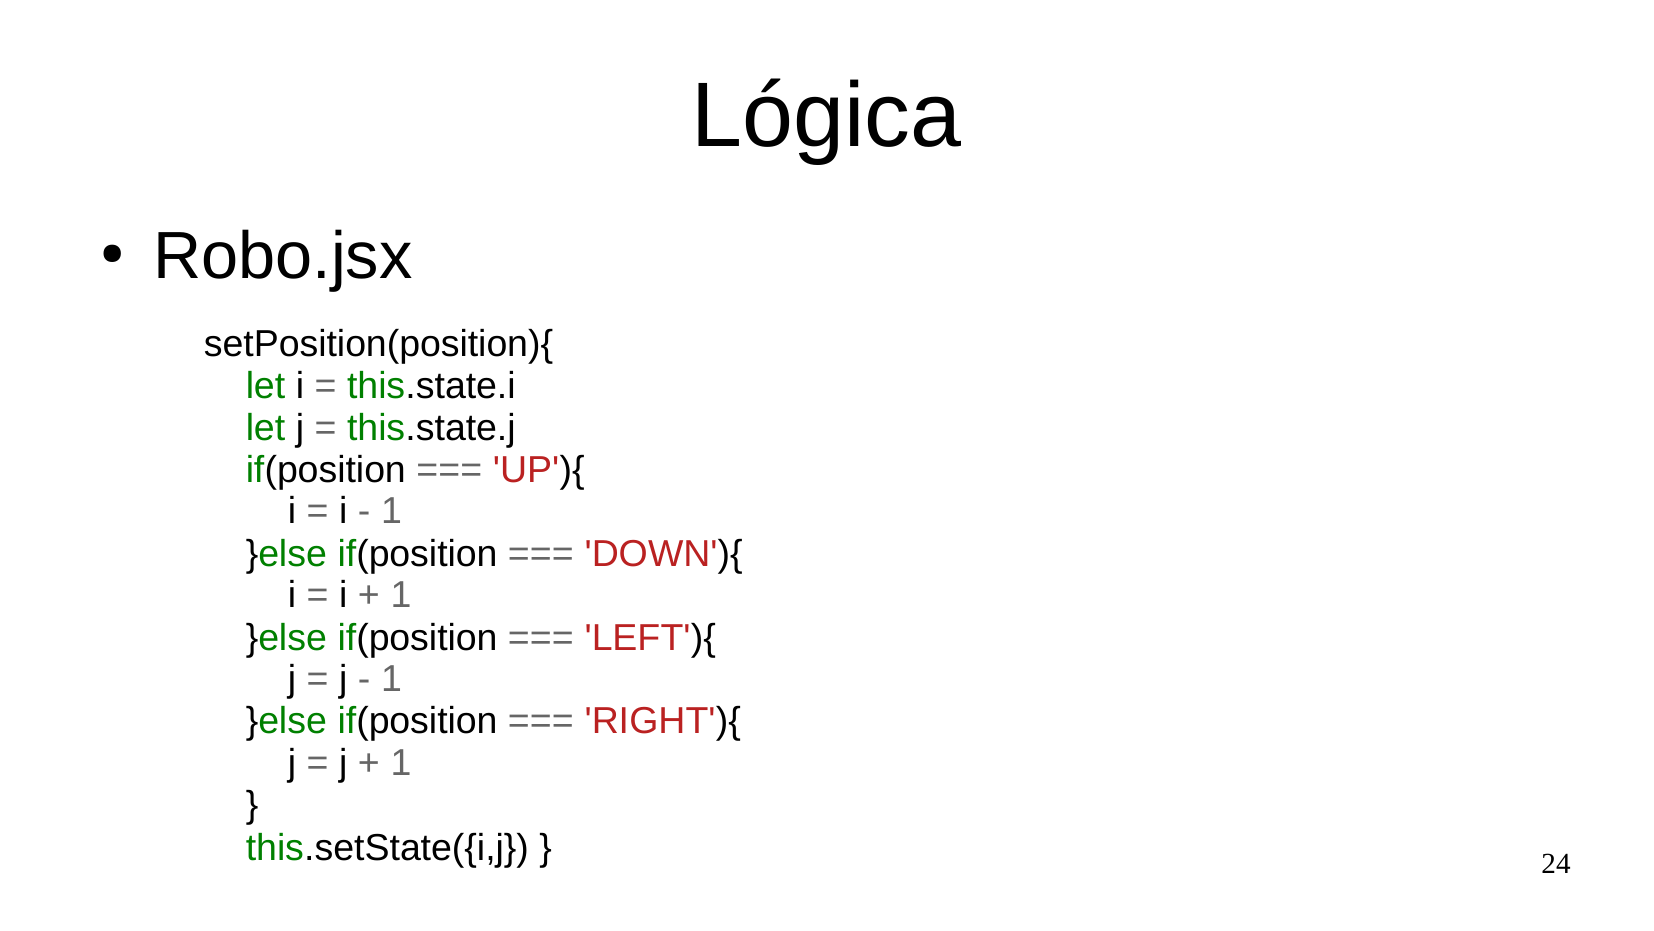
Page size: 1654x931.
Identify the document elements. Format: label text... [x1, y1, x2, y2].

title Lógica [82, 37, 1571, 193]
text_box setPosition(position){ let i = this.state.i let j = this.state.j if(position === 'UP'){ i = i - 1 }else if(position === 'DOWN'){ i = i + 1 }else if(position === 'LEFT'){ j = j - 1 }else if(position === 'RIGHT'){ j = j + 1 } this.setState({i,j}) } [147, 314, 1087, 876]
list Robo.jsx [82, 217, 1571, 758]
